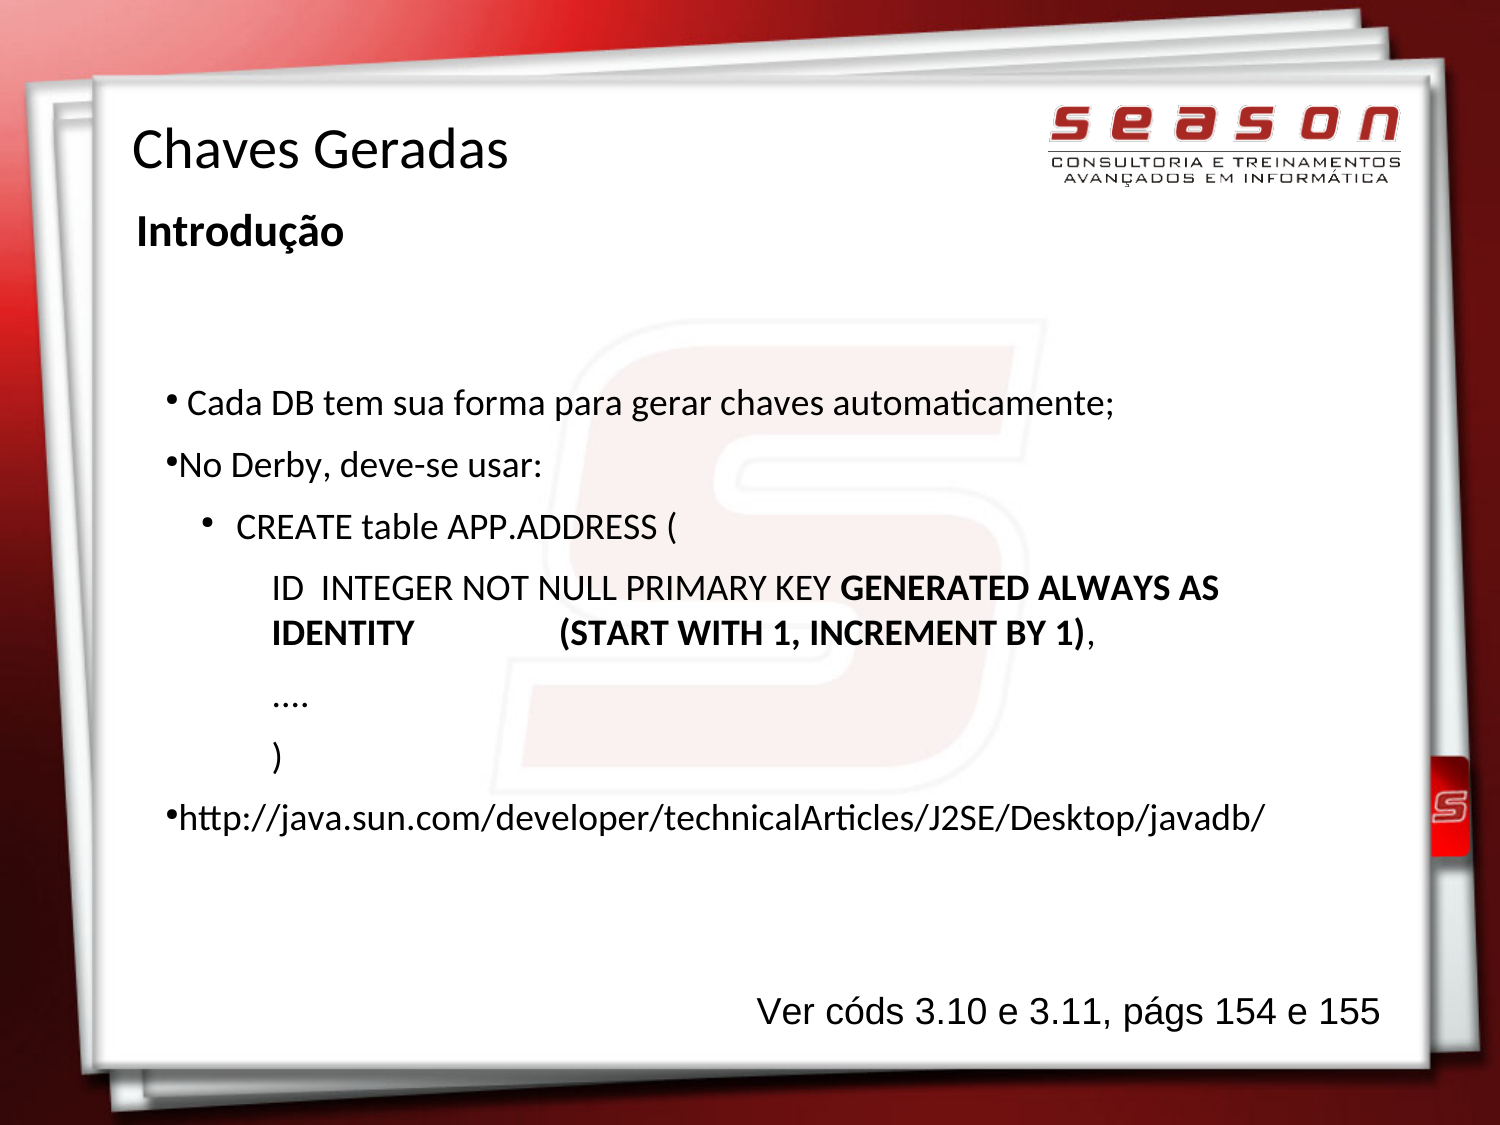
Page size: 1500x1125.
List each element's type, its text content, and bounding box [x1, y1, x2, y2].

title Chaves Geradas [118, 33, 1394, 257]
text_box Cada DB tem sua forma para gerar chaves automaticamente; No Derby, deve-se usar: CREATE table APP.ADDRESS ( ID INTEGER NOT NULL PRIMARY KEY GENERATED ALWAYS AS IDENTITY (START WITH 1, INCREMENT BY 1), .... ) http://java.sun.com/developer/technicalArticles/J2SE/Desktop/javadb/ [165, 283, 1328, 934]
picture [0, 0, 1500, 1125]
text_box Ver códs 3.10 e 3.11, págs 154 e 155 [708, 979, 1396, 1040]
text_box Introdução [119, 200, 1240, 256]
